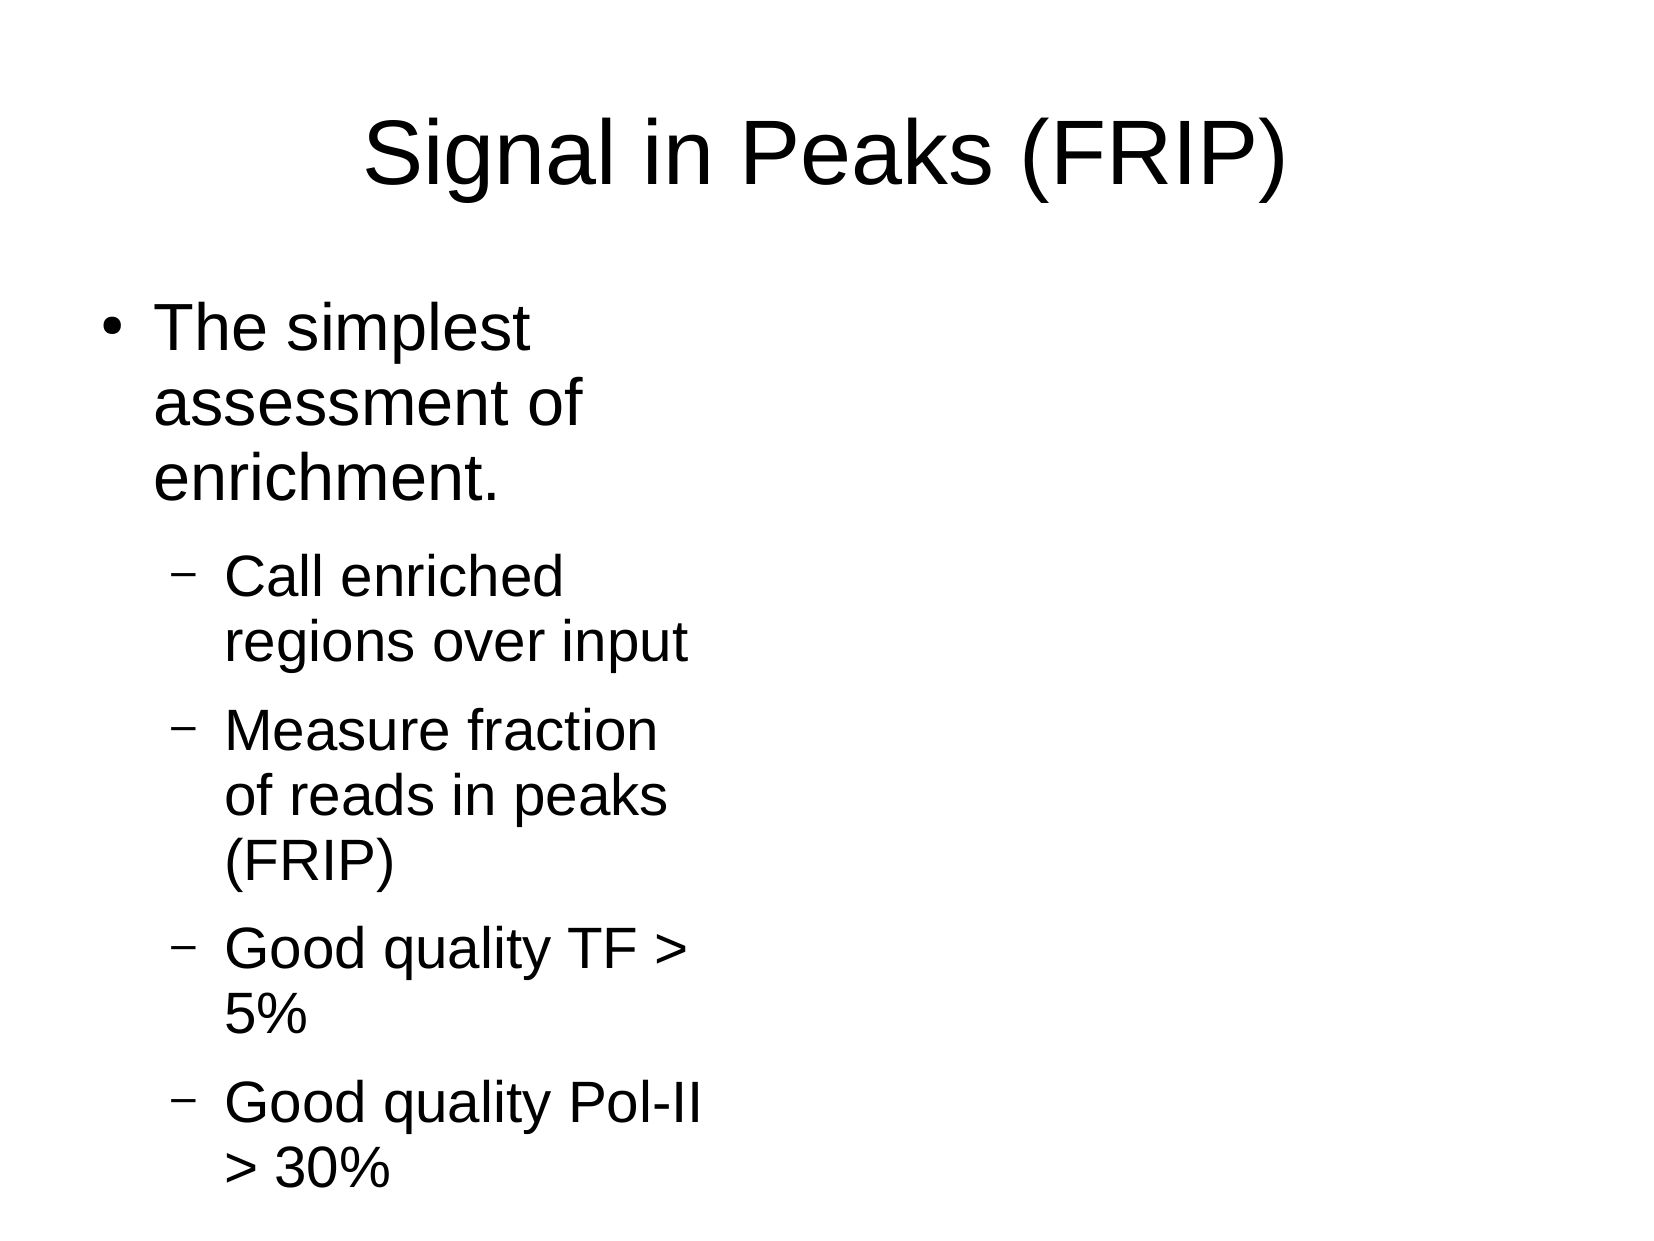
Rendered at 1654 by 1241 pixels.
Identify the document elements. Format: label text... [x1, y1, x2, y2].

title Signal in Peaks (FRIP) [82, 49, 1571, 257]
list The simplest assessment of enrichment. Call enriched regions over input Measure fraction of reads in peaks (FRIP) Good quality TF > 5% Good quality Pol-II > 30% [82, 290, 706, 1200]
